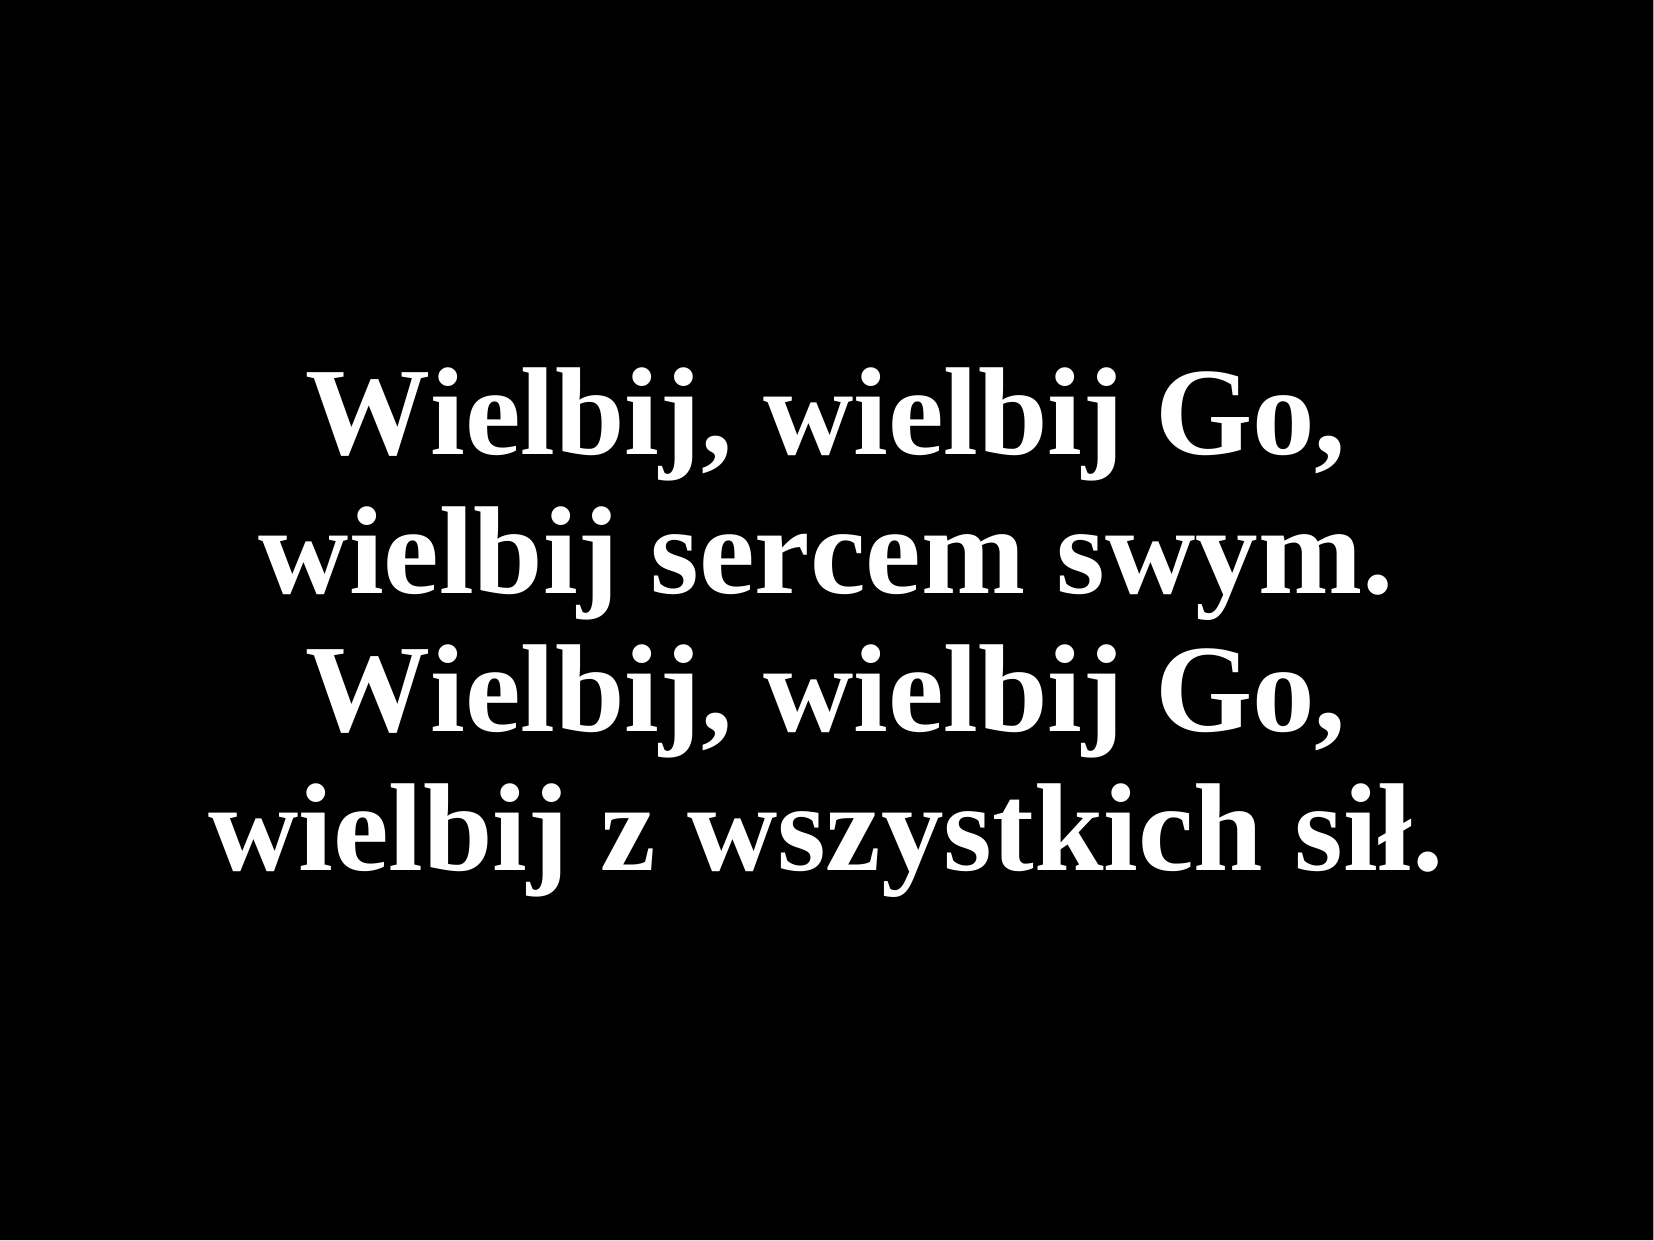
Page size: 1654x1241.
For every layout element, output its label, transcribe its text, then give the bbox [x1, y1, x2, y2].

title Wielbij, wielbij Go, wielbij sercem swym. Wielbij, wielbij Go, wielbij z wszystkich sił. [0, 0, 1654, 1241]
